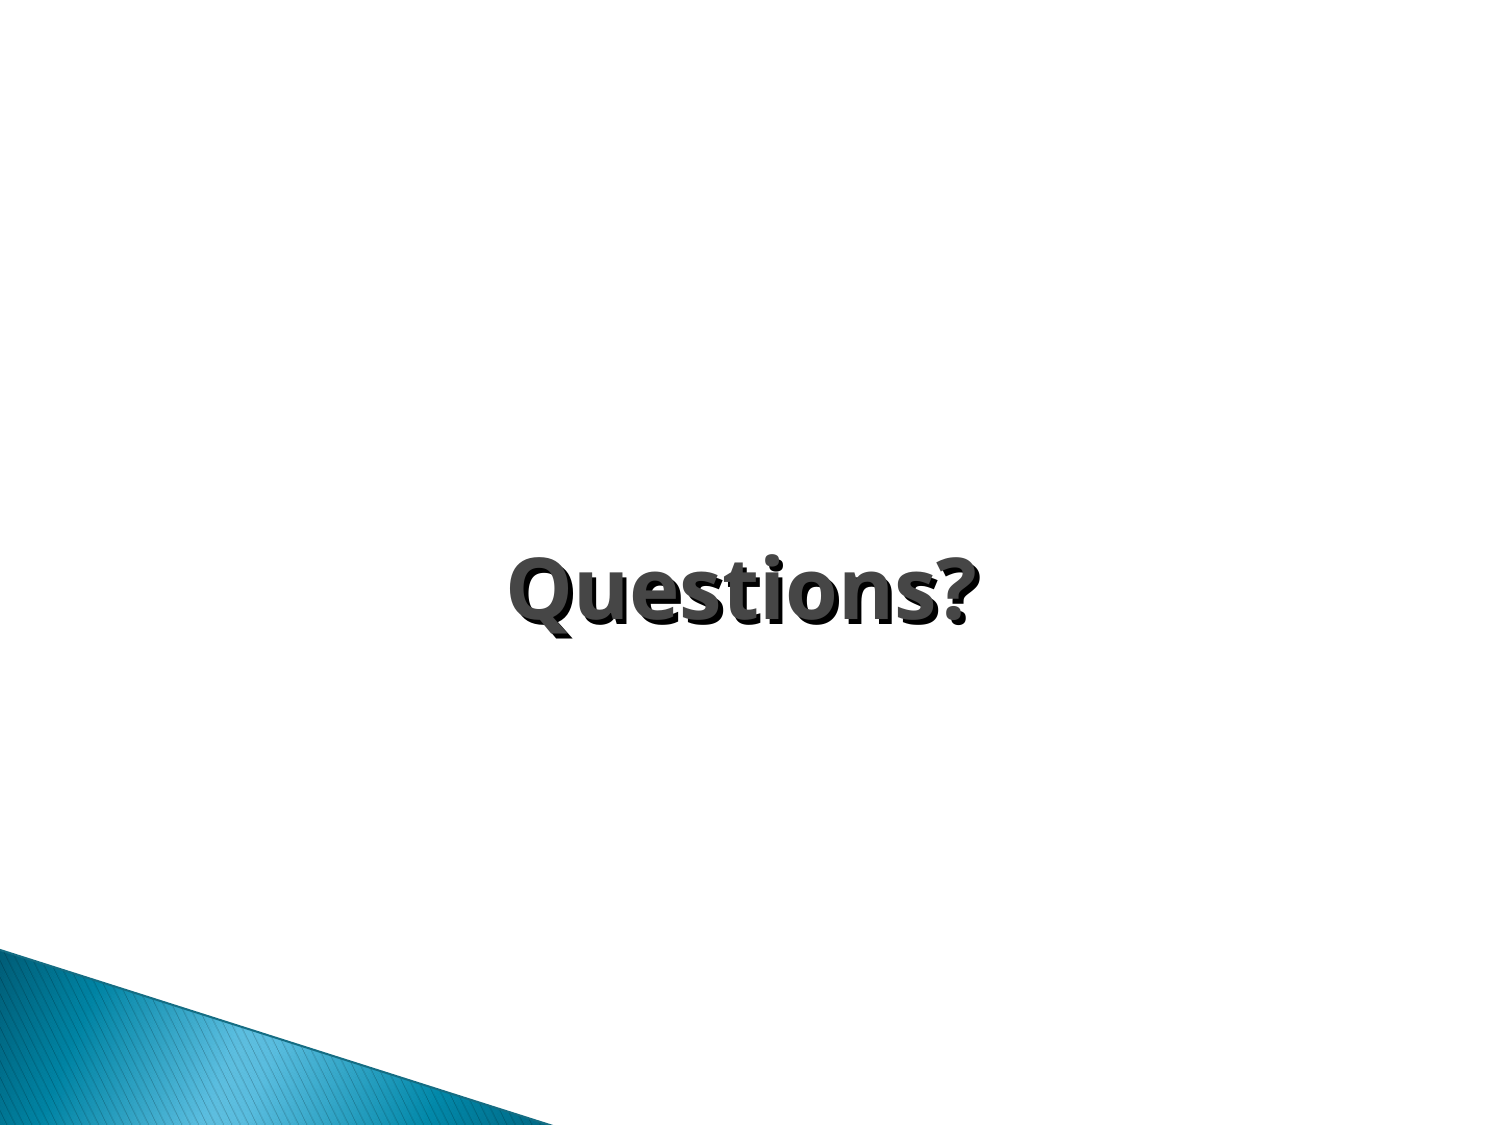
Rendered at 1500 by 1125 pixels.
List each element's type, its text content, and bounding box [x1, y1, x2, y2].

title Questions? [490, 491, 1024, 680]
